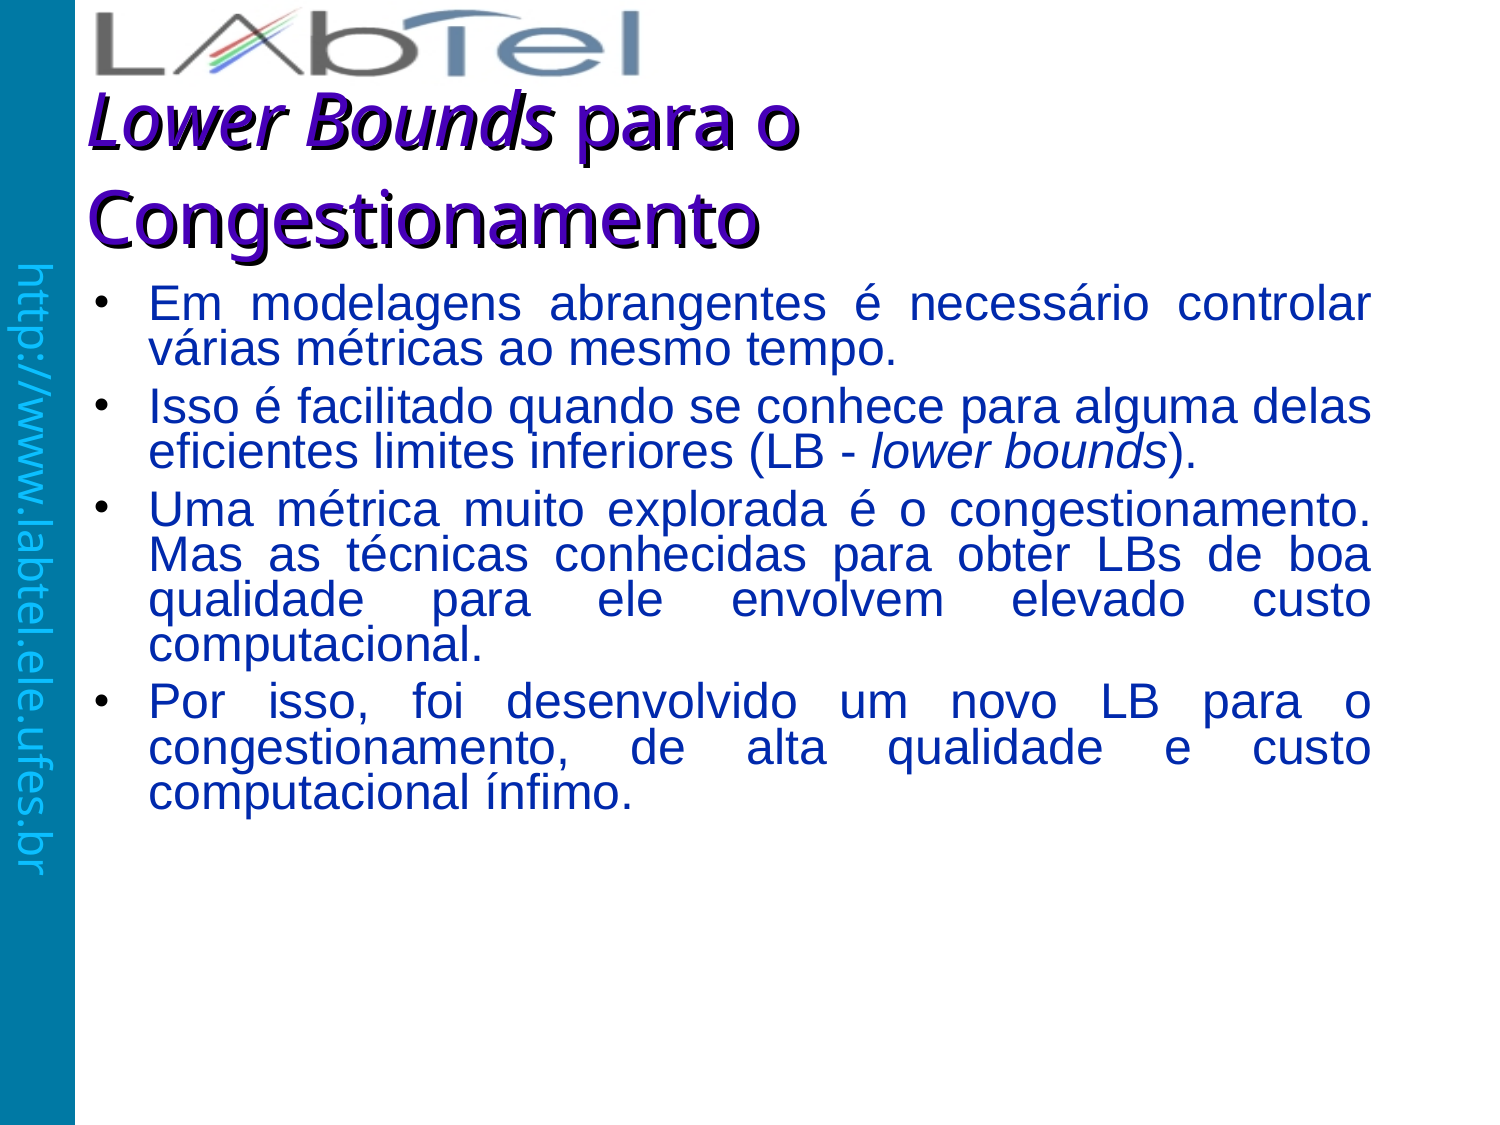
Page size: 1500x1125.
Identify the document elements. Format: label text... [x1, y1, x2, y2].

title Lower Bounds para o Congestionamento [70, 57, 1471, 272]
list Em modelagens abrangentes é necessário controlar várias métricas ao mesmo tempo. Isso é facilitado quando se conhece para alguma delas eficientes limites inferiores (LB - lower bounds). Uma métrica muito explorada é o congestionamento. Mas as técnicas conhecidas para obter LBs de boa qualidade para ele envolvem elevado custo computacional. Por isso, foi desenvolvido um novo LB para o congestionamento, de alta qualidade e custo computacional ínfimo. [78, 261, 1388, 1045]
picture [76, 0, 675, 57]
